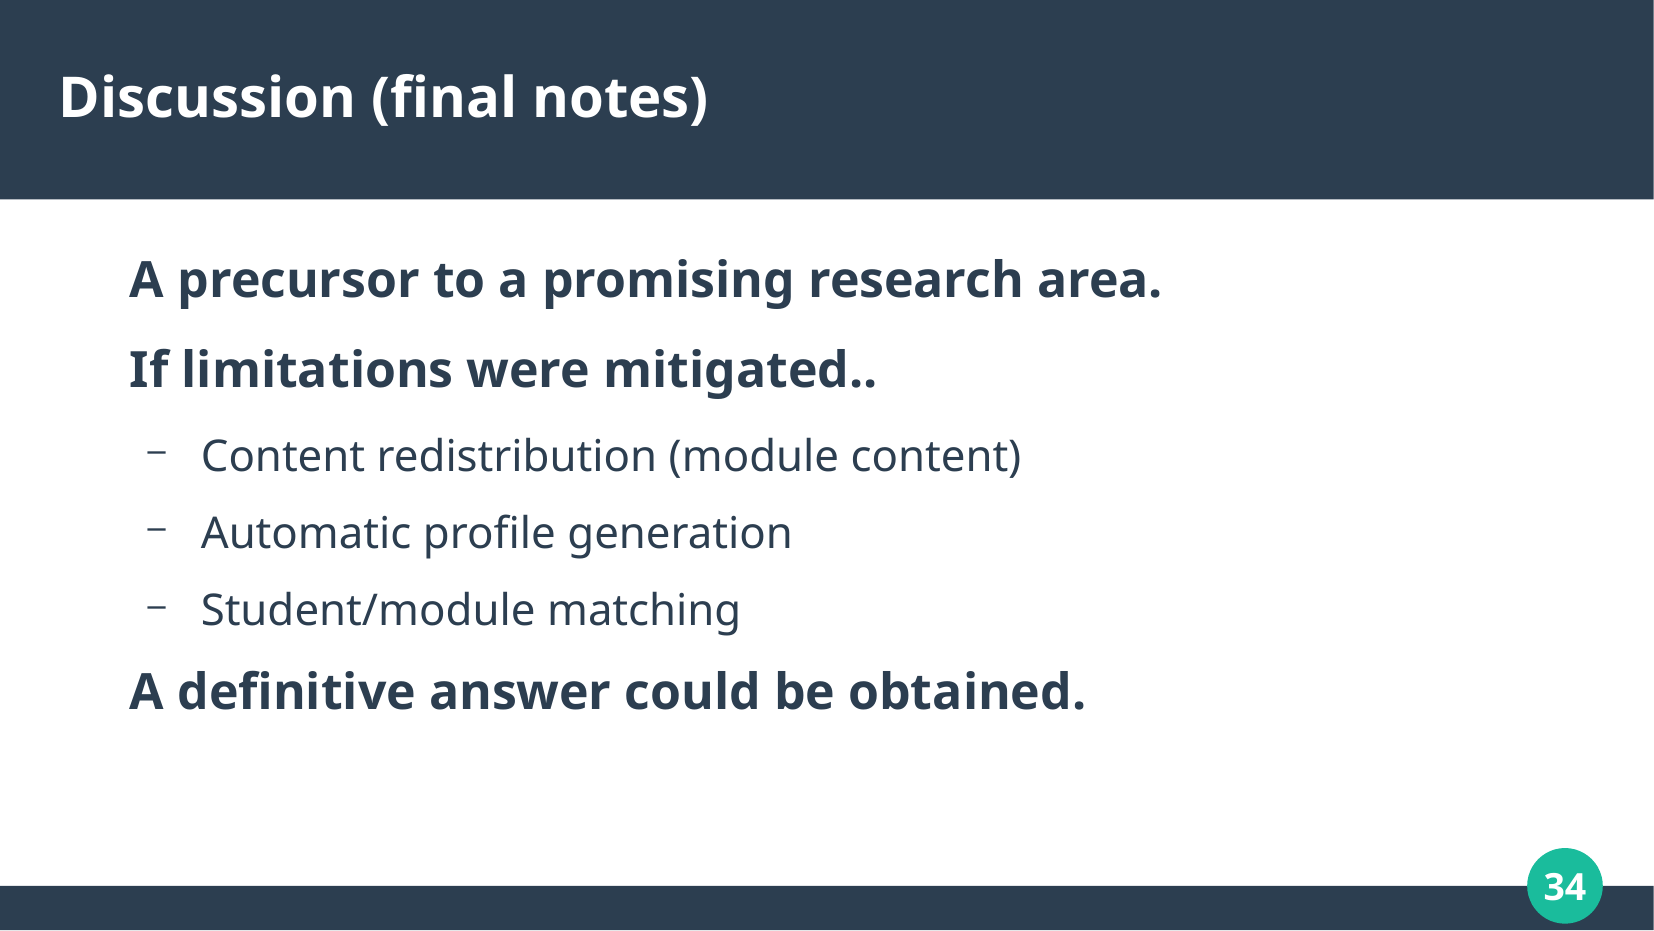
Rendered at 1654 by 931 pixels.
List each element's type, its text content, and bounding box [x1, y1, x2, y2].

list A precursor to a promising research area. If limitations were mitigated.. Content redistribution (module content) Automatic profile generation Student/module matching A definitive answer could be obtained. [59, 243, 1595, 864]
title Discussion (final notes) [59, 37, 1595, 155]
